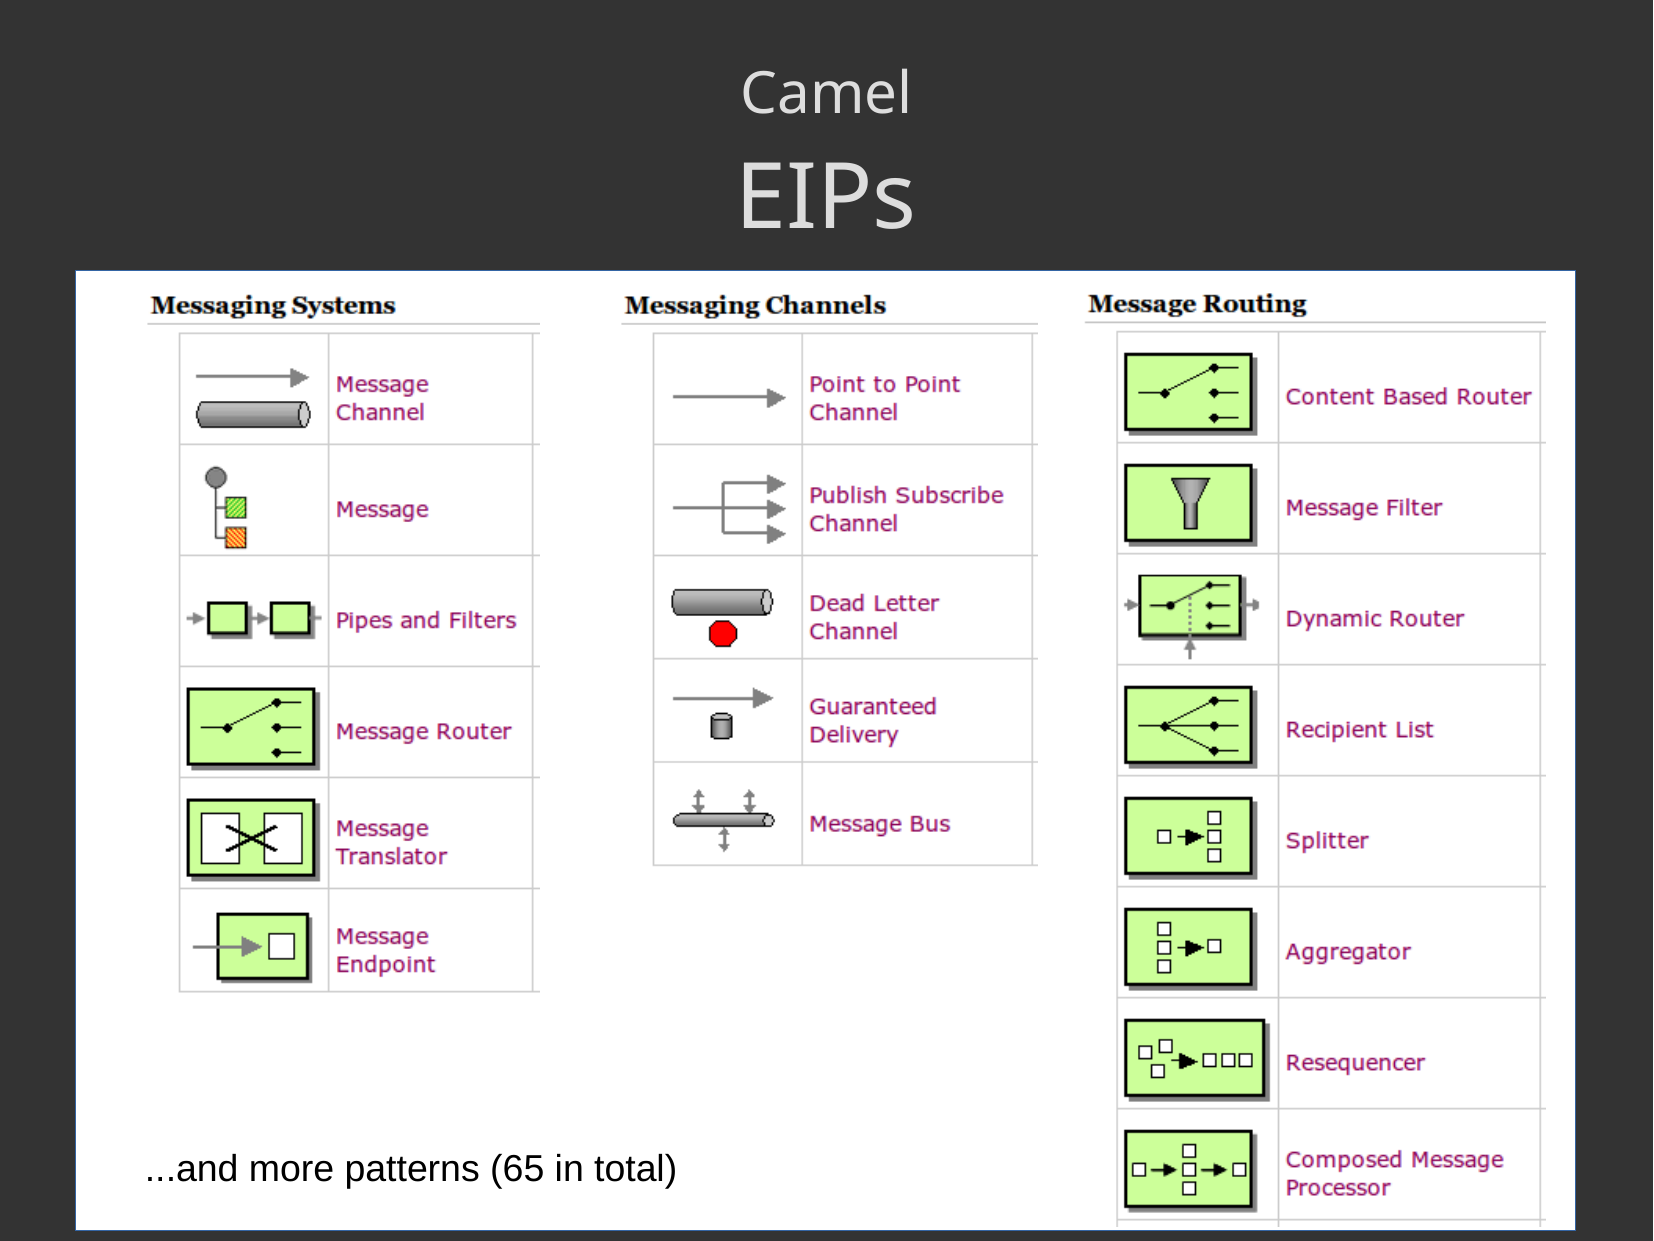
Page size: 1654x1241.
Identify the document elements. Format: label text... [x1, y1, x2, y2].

text_box ...and more patterns (65 in total) [130, 1140, 693, 1197]
text_box [75, 270, 1576, 1231]
picture [1079, 289, 1546, 1227]
picture [143, 289, 540, 999]
title Camel EIPs [82, 49, 1571, 257]
picture [617, 289, 1038, 871]
